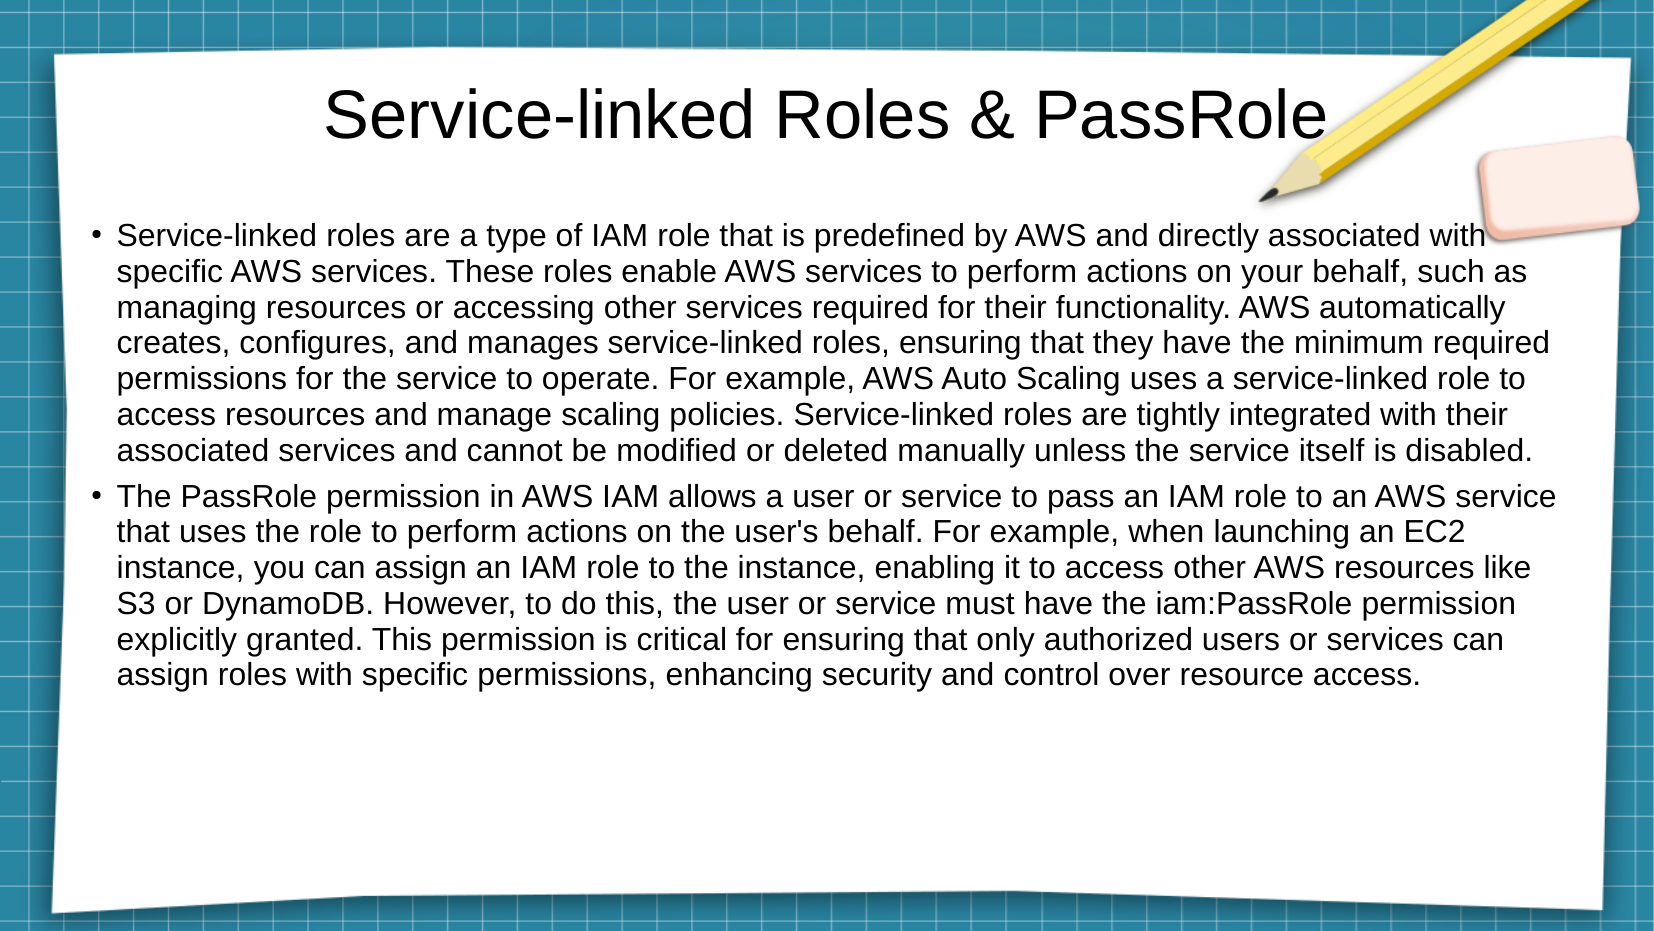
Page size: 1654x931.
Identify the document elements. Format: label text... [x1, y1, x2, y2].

title Service-linked Roles & PassRole [82, 37, 1571, 193]
list Service-linked roles are a type of IAM role that is predefined by AWS and directly associated with specific AWS services. These roles enable AWS services to perform actions on your behalf, such as managing resources or accessing other services required for their functionality. AWS automatically creates, configures, and manages service-linked roles, ensuring that they have the minimum required permissions for the service to operate. For example, AWS Auto Scaling uses a service-linked role to access resources and manage scaling policies. Service-linked roles are tightly integrated with their associated services and cannot be modified or deleted manually unless the service itself is disabled. The PassRole permission in AWS IAM allows a user or service to pass an IAM role to an AWS service that uses the role to perform actions on the user's behalf. For example, when launching an EC2 instance, you can assign an IAM role to the instance, enabling it to access other AWS resources like S3 or DynamoDB. However, to do this, the user or service must have the iam:PassRole permission explicitly granted. This permission is critical for ensuring that only authorized users or services can assign roles with specific permissions, enhancing security and control over resource access. [82, 217, 1571, 758]
picture [0, 0, 1654, 931]
